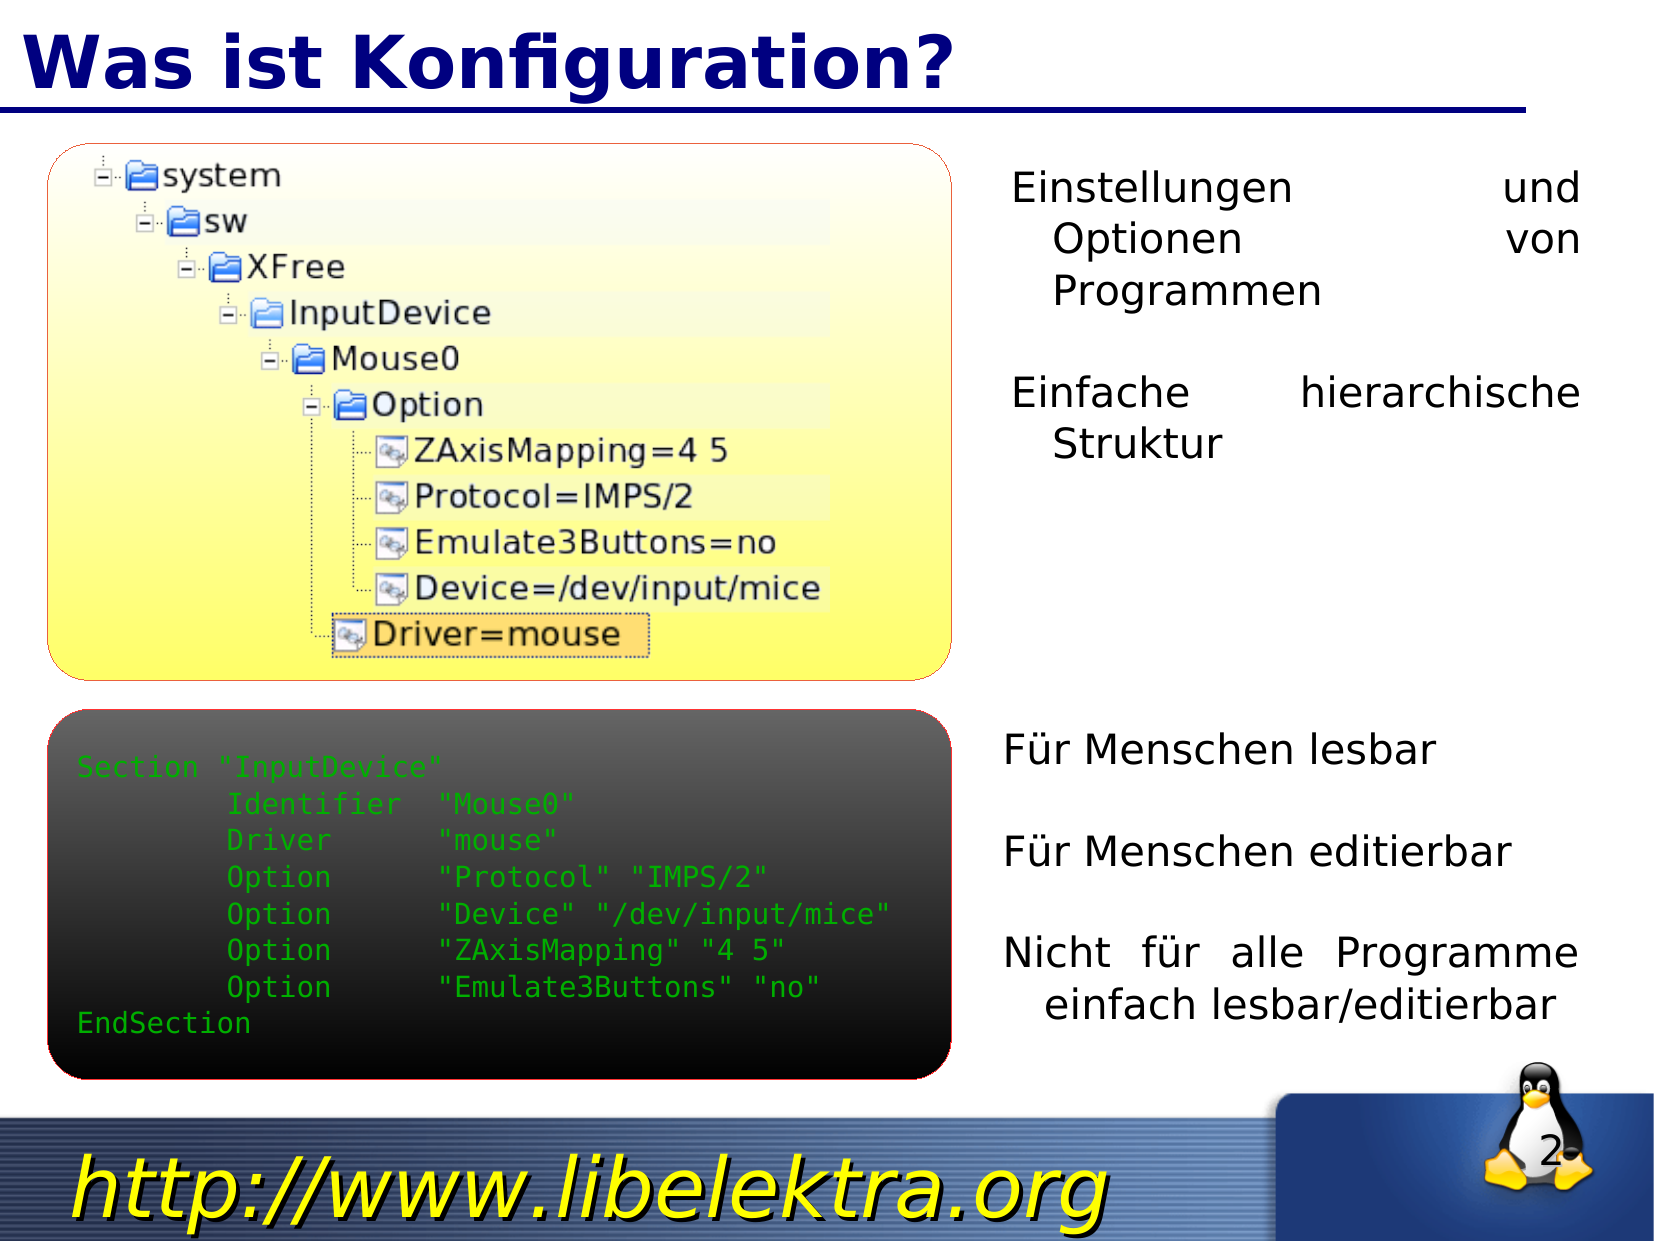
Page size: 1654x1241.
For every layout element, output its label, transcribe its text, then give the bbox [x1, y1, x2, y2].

text_box [47, 709, 952, 1080]
text_box [47, 143, 952, 681]
text_box Section "InputDevice" Identifier "Mouse0" Driver "mouse" Option "Protocol" "IMPS/2" Option "Device" "/dev/input/mice" Option "ZAxisMapping" "4 5" Option "Emulate3Buttons" "no" EndSection [76, 748, 923, 1041]
picture [0, 1061, 1654, 1241]
text_box <Nummer> [1312, 1122, 1565, 1178]
list Für Menschen lesbar Für Menschen editierbar Nicht für alle Programme einfach lesbar/editierbar [987, 715, 1595, 1034]
picture [84, 154, 830, 666]
list Einstellungen und Optionen von Programmen Einfache hierarchische Struktur [996, 152, 1603, 627]
text_box Was ist Konfiguration? [21, 14, 1611, 111]
